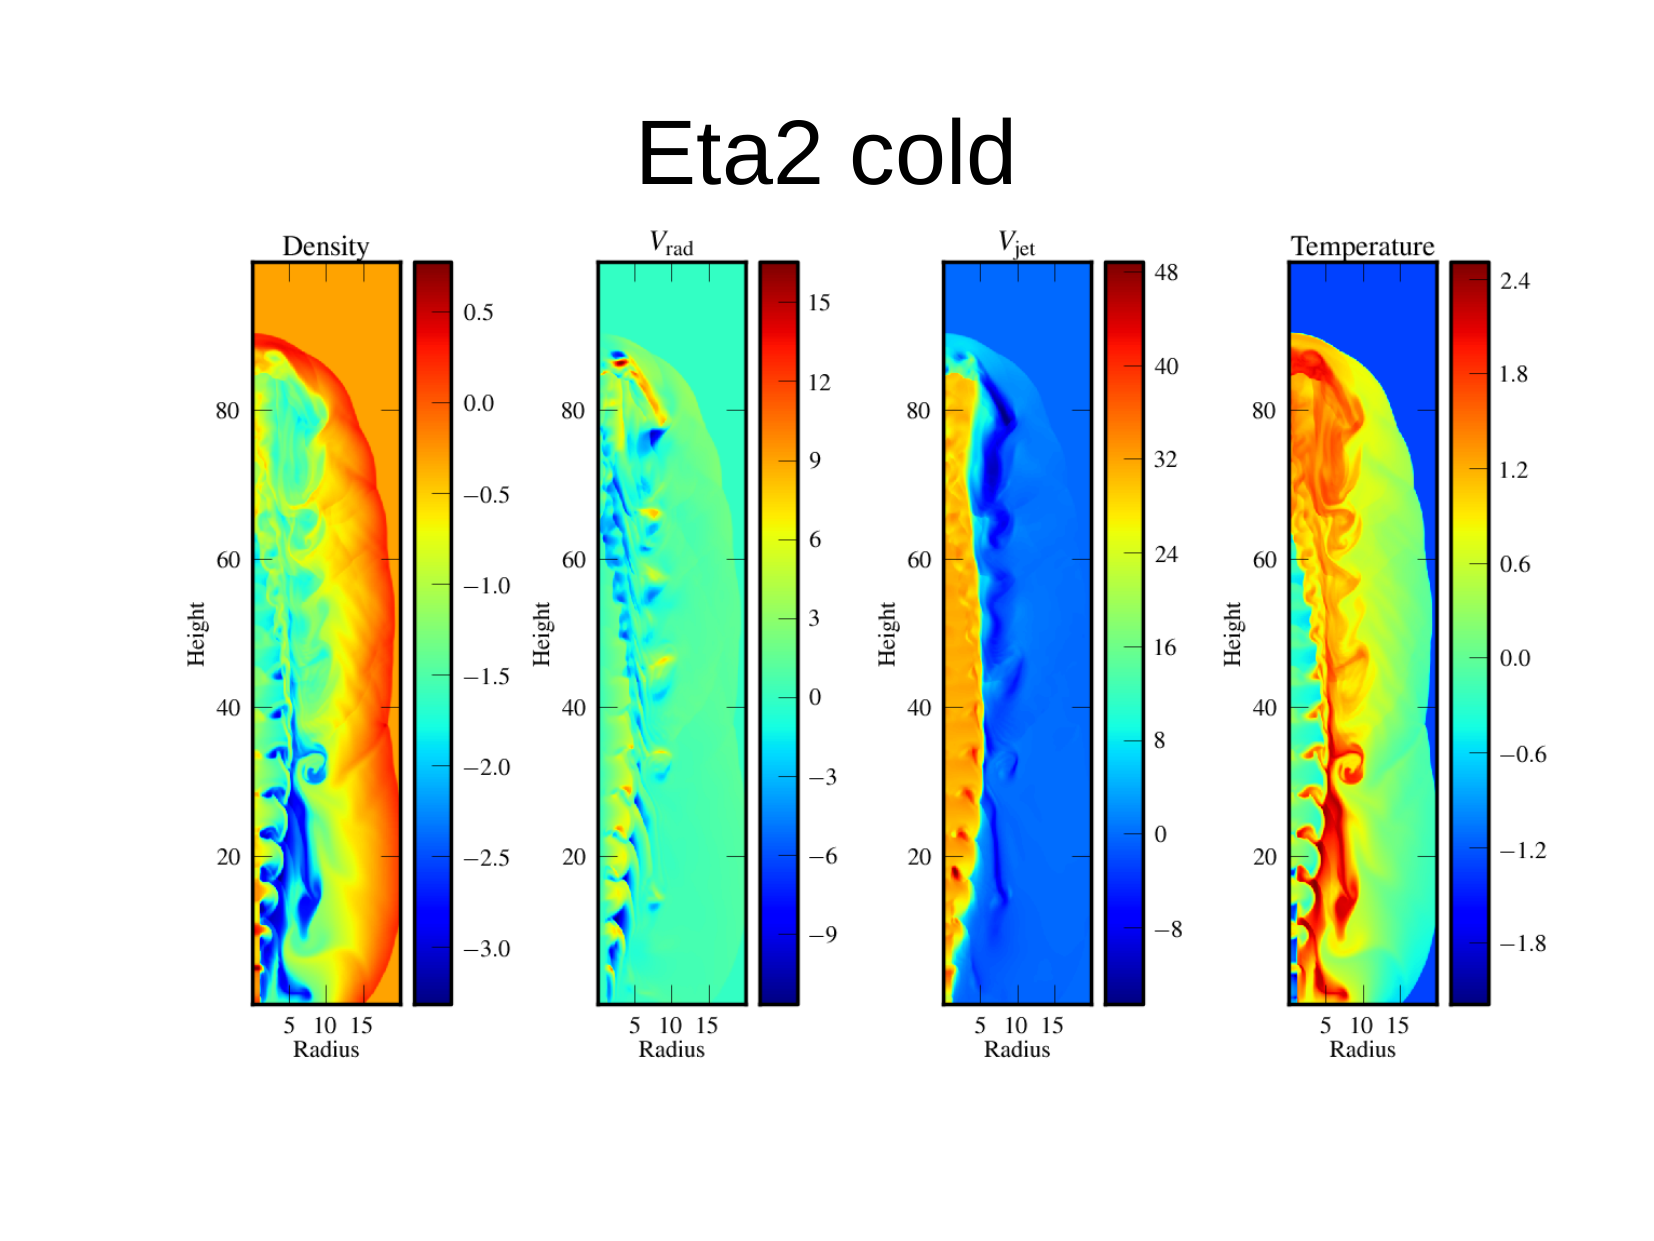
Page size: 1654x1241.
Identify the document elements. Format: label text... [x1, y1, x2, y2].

picture [5, 171, 1654, 1098]
title Eta2 cold [82, 56, 1571, 250]
